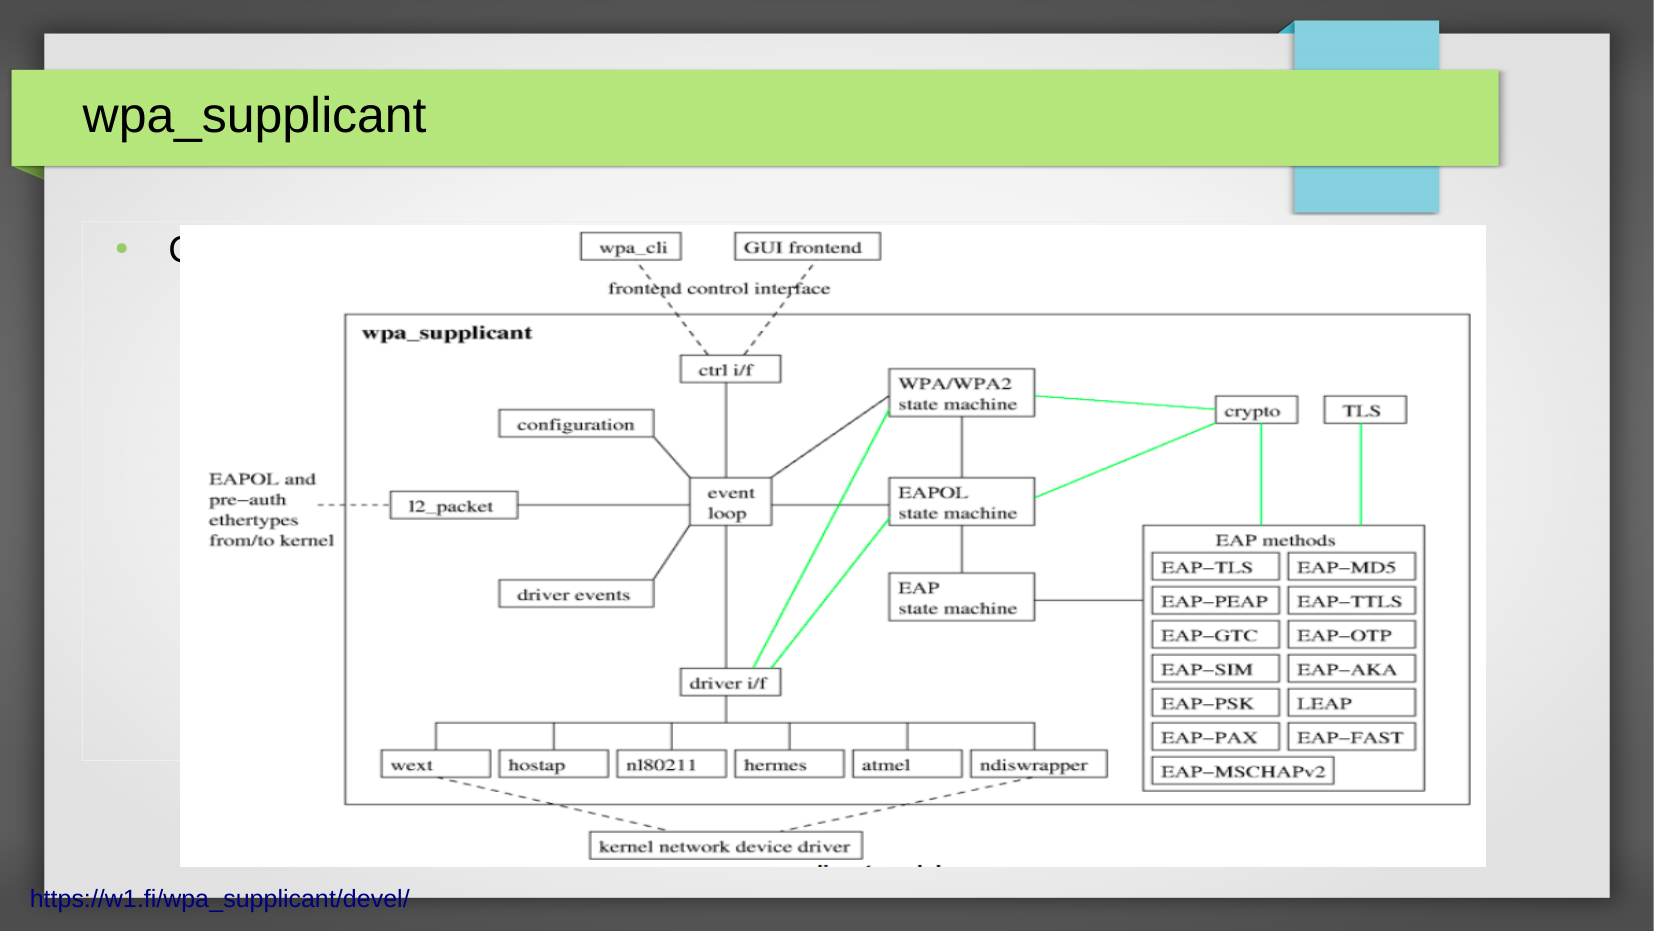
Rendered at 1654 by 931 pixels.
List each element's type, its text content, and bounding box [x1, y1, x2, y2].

text_box https://w1.fi/wpa_supplicant/devel/ [15, 877, 613, 921]
picture [0, 0, 1654, 931]
title wpa_supplicant [82, 70, 1264, 160]
